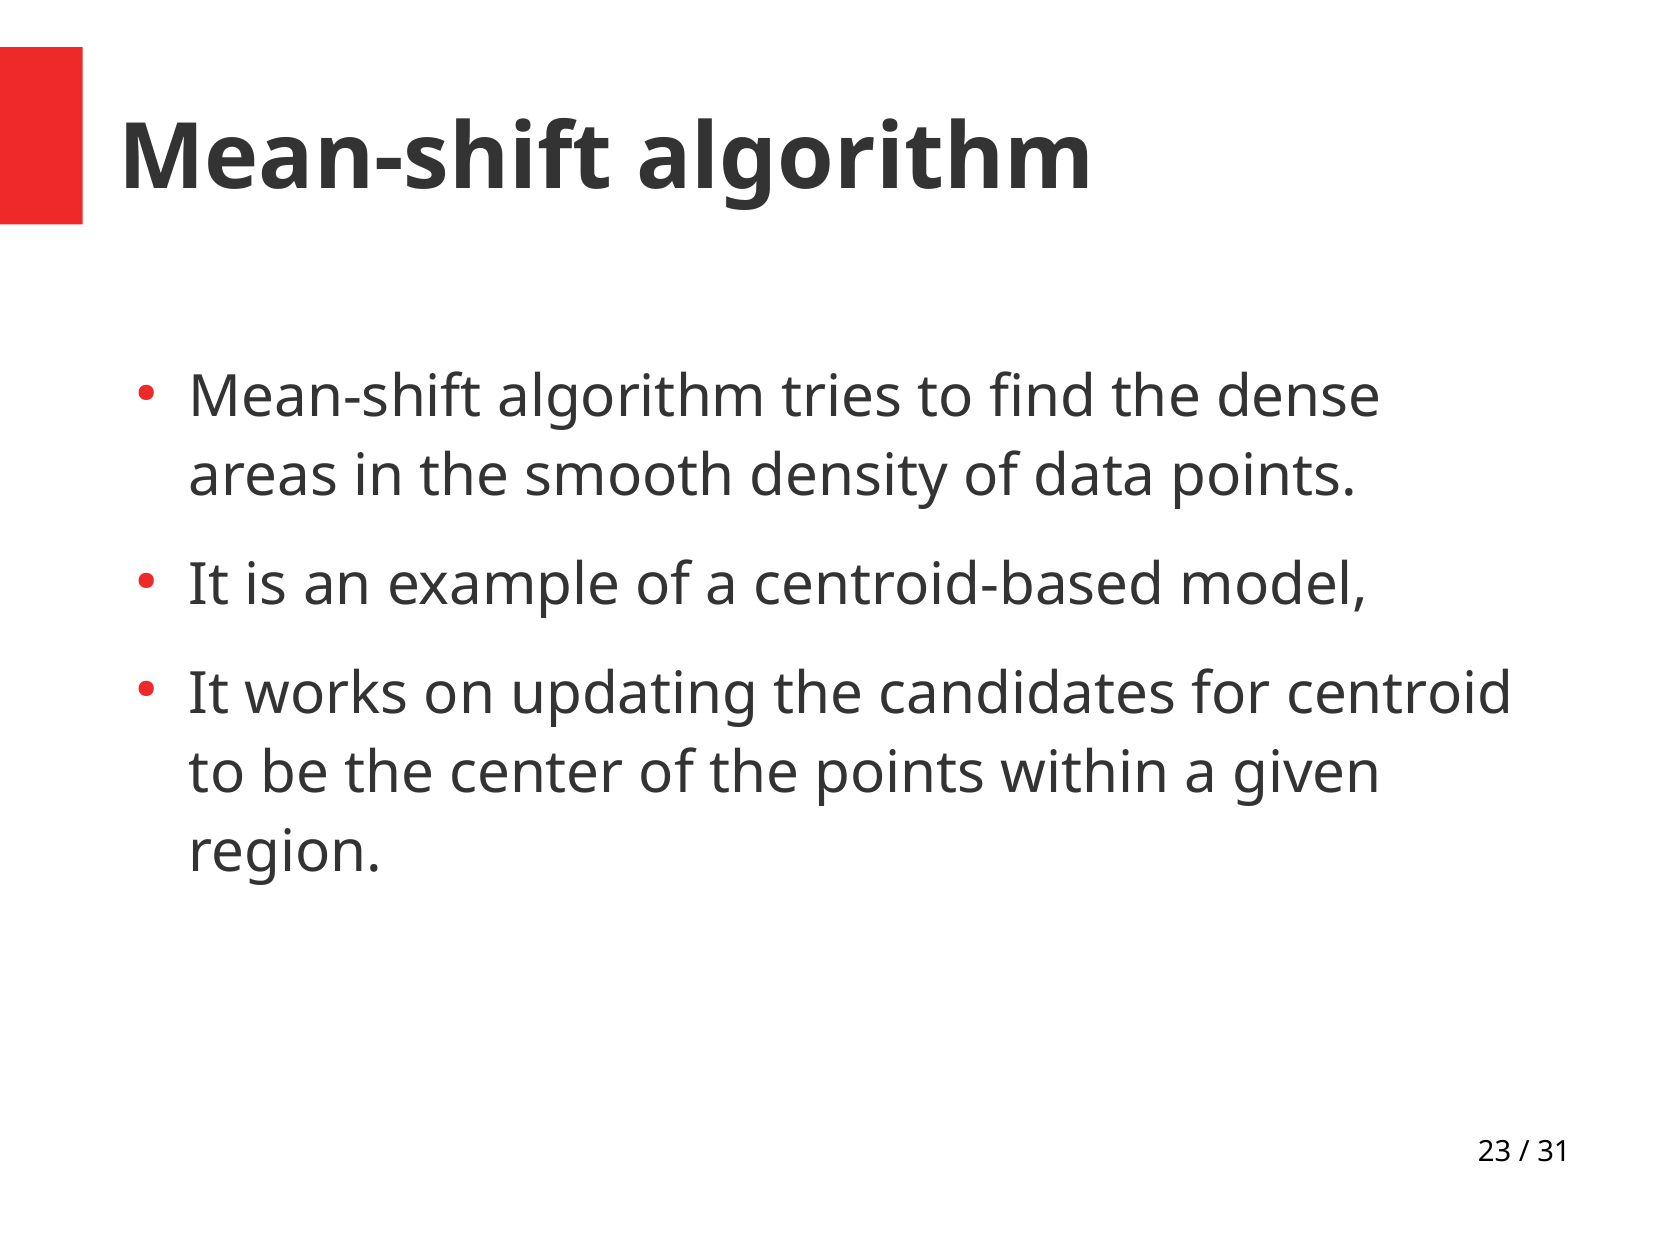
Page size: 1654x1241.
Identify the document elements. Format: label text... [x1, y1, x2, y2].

list Mean-shift algorithm tries to find the dense areas in the smooth density of data points. It is an example of a centroid-based model, It works on updating the candidates for centroid to be the center of the points within a given region. [118, 354, 1536, 1074]
title Mean-shift algorithm [118, 49, 1571, 257]
